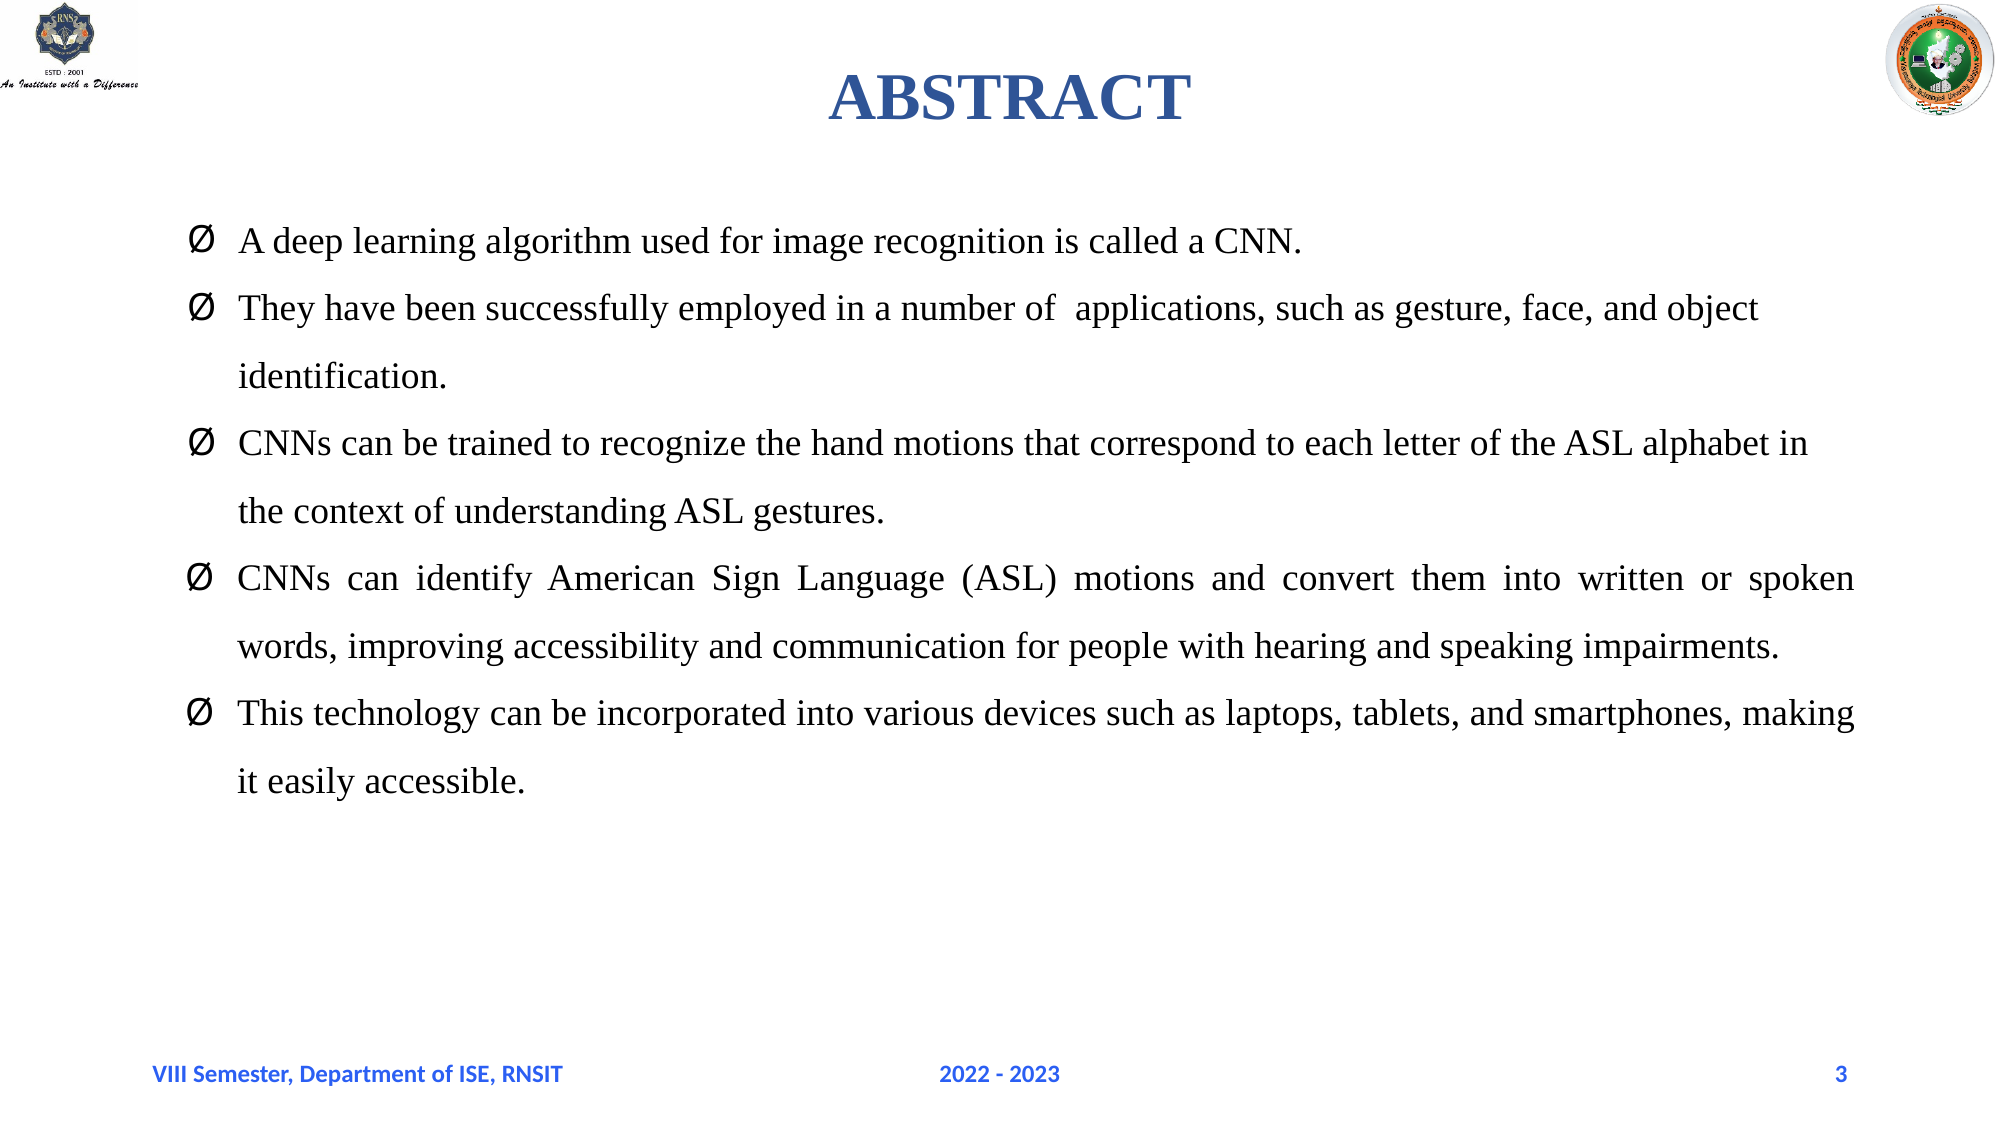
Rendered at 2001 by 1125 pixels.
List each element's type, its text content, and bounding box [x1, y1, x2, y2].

title ABSTRACT [397, 54, 1623, 185]
picture [0, 0, 138, 90]
footer 2022 - 2023 [662, 1042, 1338, 1103]
slide_number <number> [1412, 1042, 1863, 1103]
list A deep learning algorithm used for image recognition is called a CNN. They have been successfully employed in a number of applications, such as gesture, face, and object identification. CNNs can be trained to recognize the hand motions that correspond to each letter of the ASL alphabet in the context of understanding ASL gestures. CNNs can identify American Sign Language (ASL) motions and convert them into written or spoken words, improving accessibility and communication for people with hearing and speaking impairments. This technology can be incorporated into various devices such as laptops, tablets, and smartphones, making it easily accessible. [147, 185, 1873, 940]
slide_number VIII Semester, Department of ISE, RNSIT [137, 1042, 662, 1103]
picture [1882, 2, 1997, 117]
